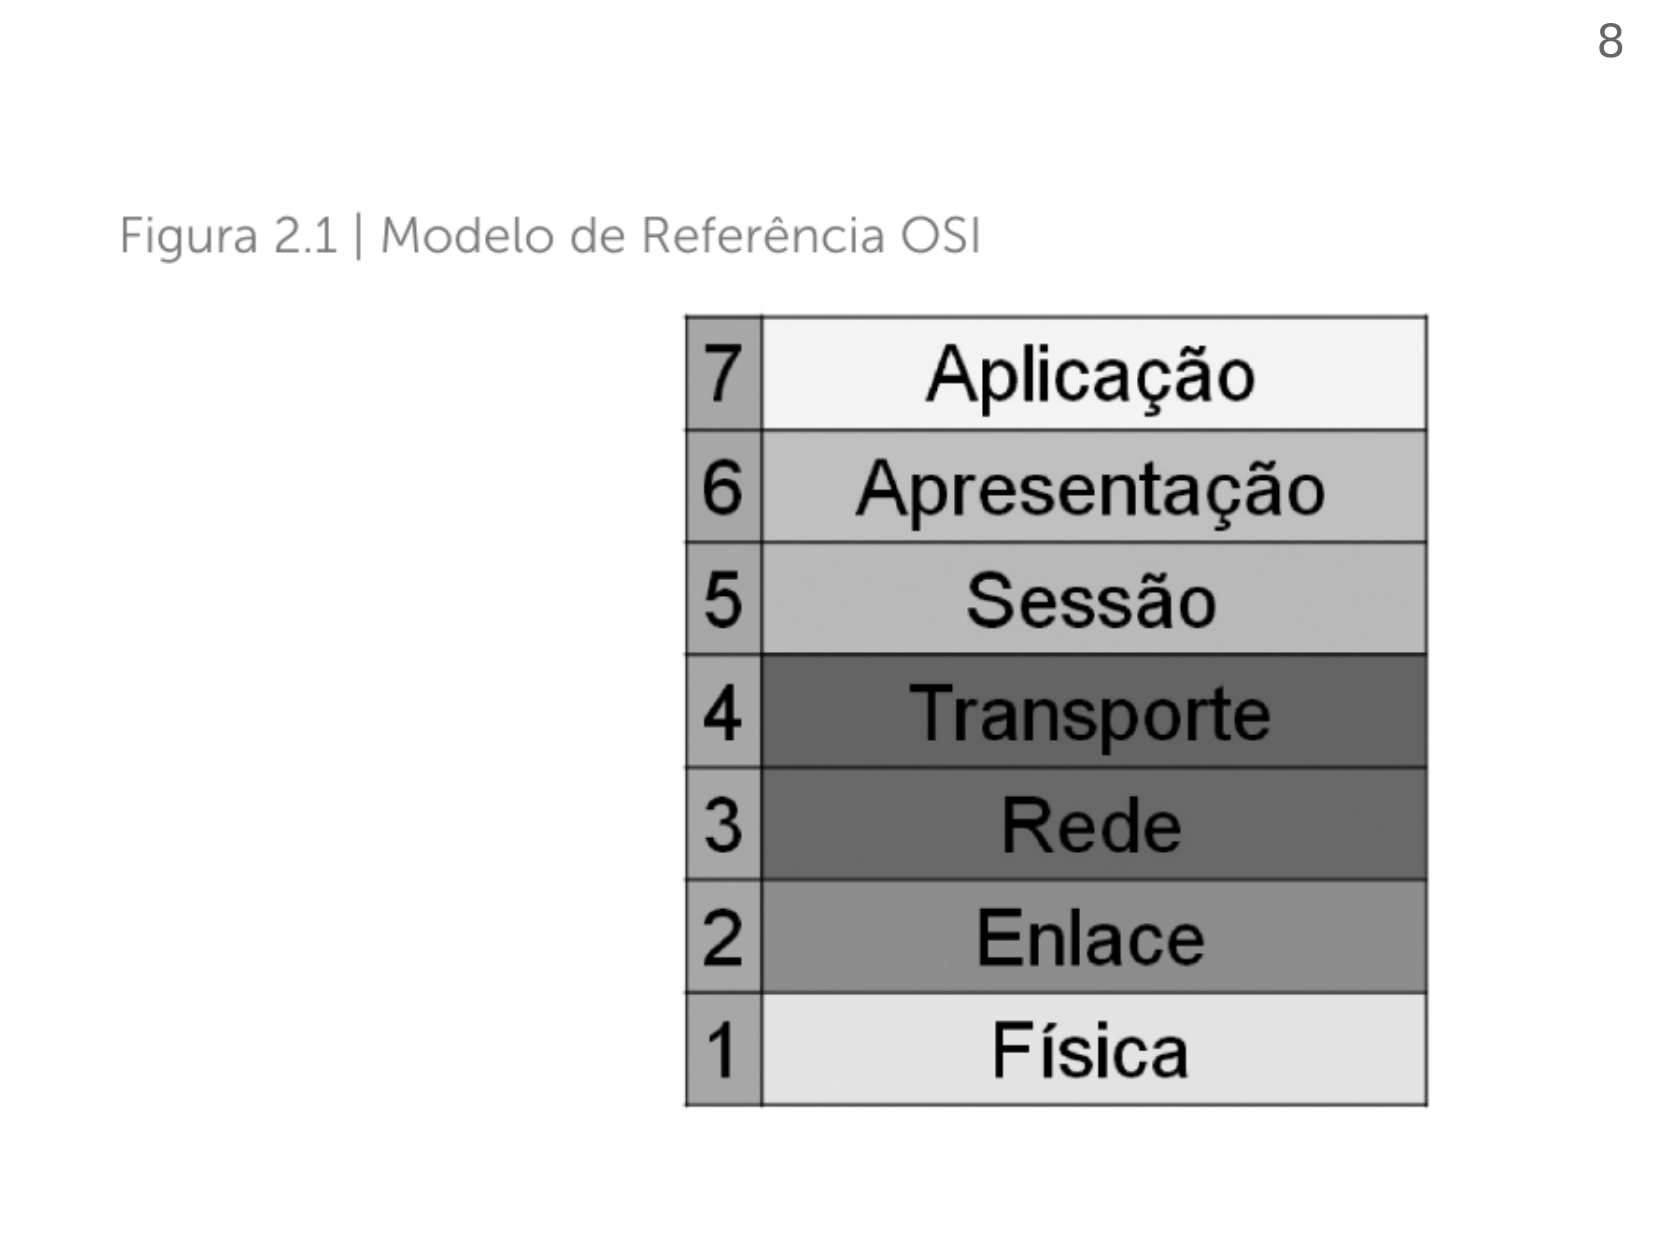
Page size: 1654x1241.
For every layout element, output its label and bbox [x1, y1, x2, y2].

picture [118, 206, 1433, 1111]
